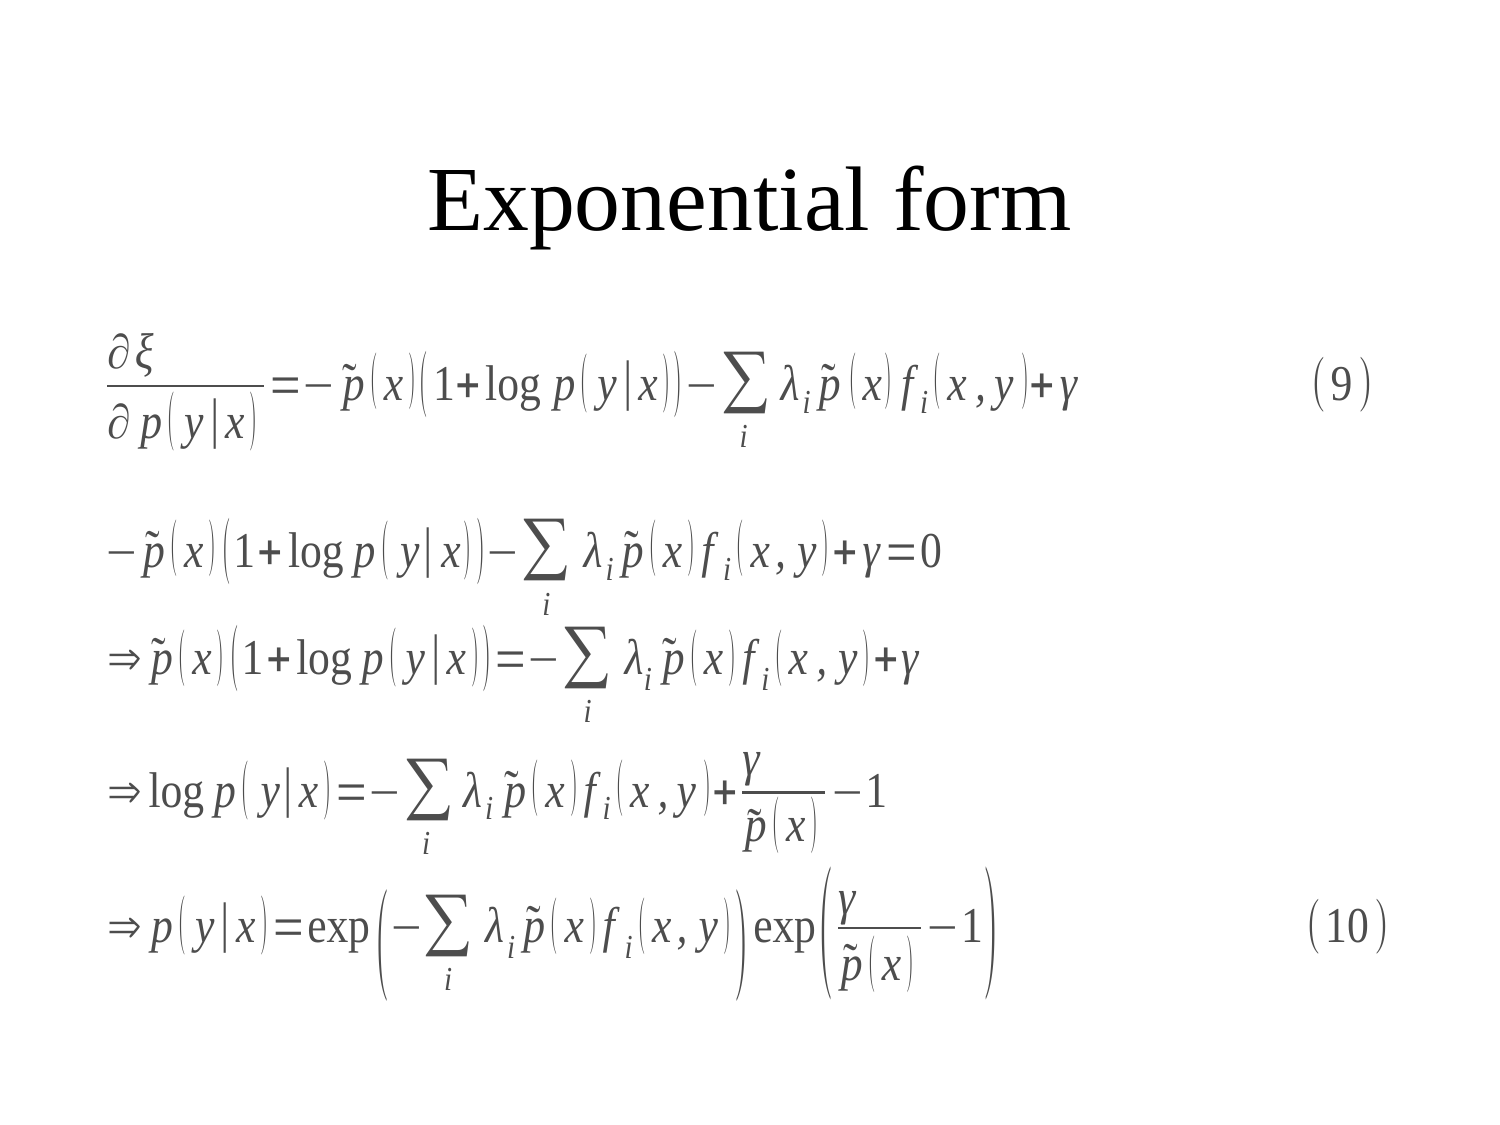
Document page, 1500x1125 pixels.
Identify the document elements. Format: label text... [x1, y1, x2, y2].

chart [93, 324, 1407, 1003]
title Exponential form [112, 99, 1388, 288]
